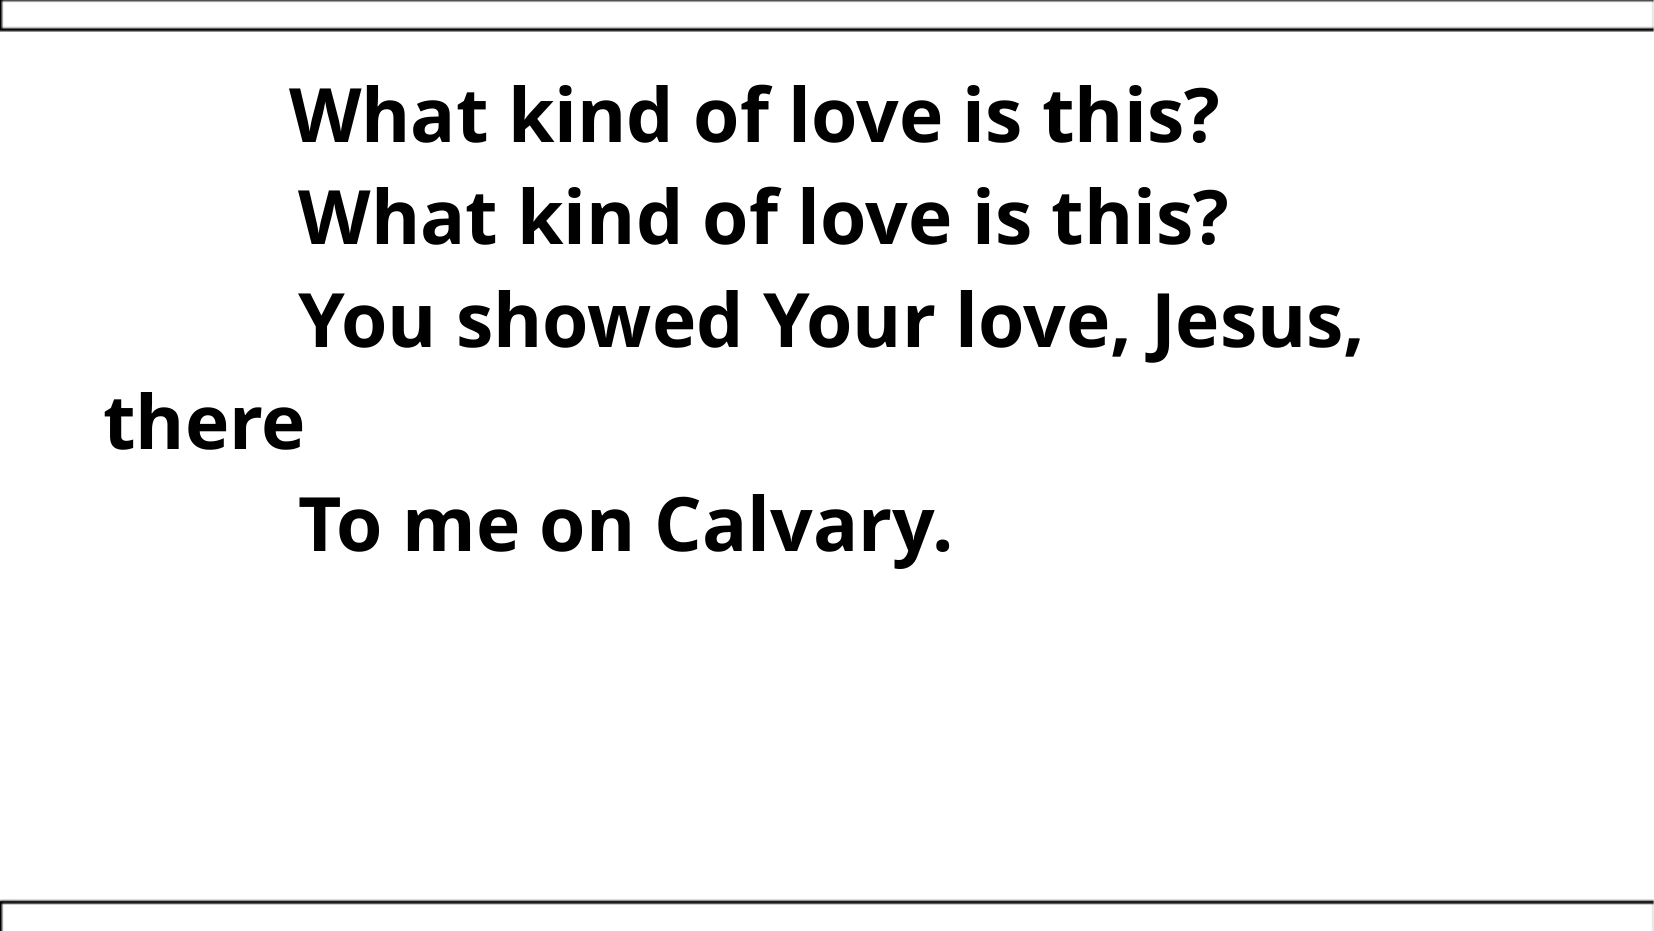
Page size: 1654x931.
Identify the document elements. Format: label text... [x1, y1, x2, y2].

picture [0, 0, 1654, 931]
text_box What kind of love is this? What kind of love is this? You showed Your love, Jesus, there To me on Calvary. [88, 54, 1574, 481]
